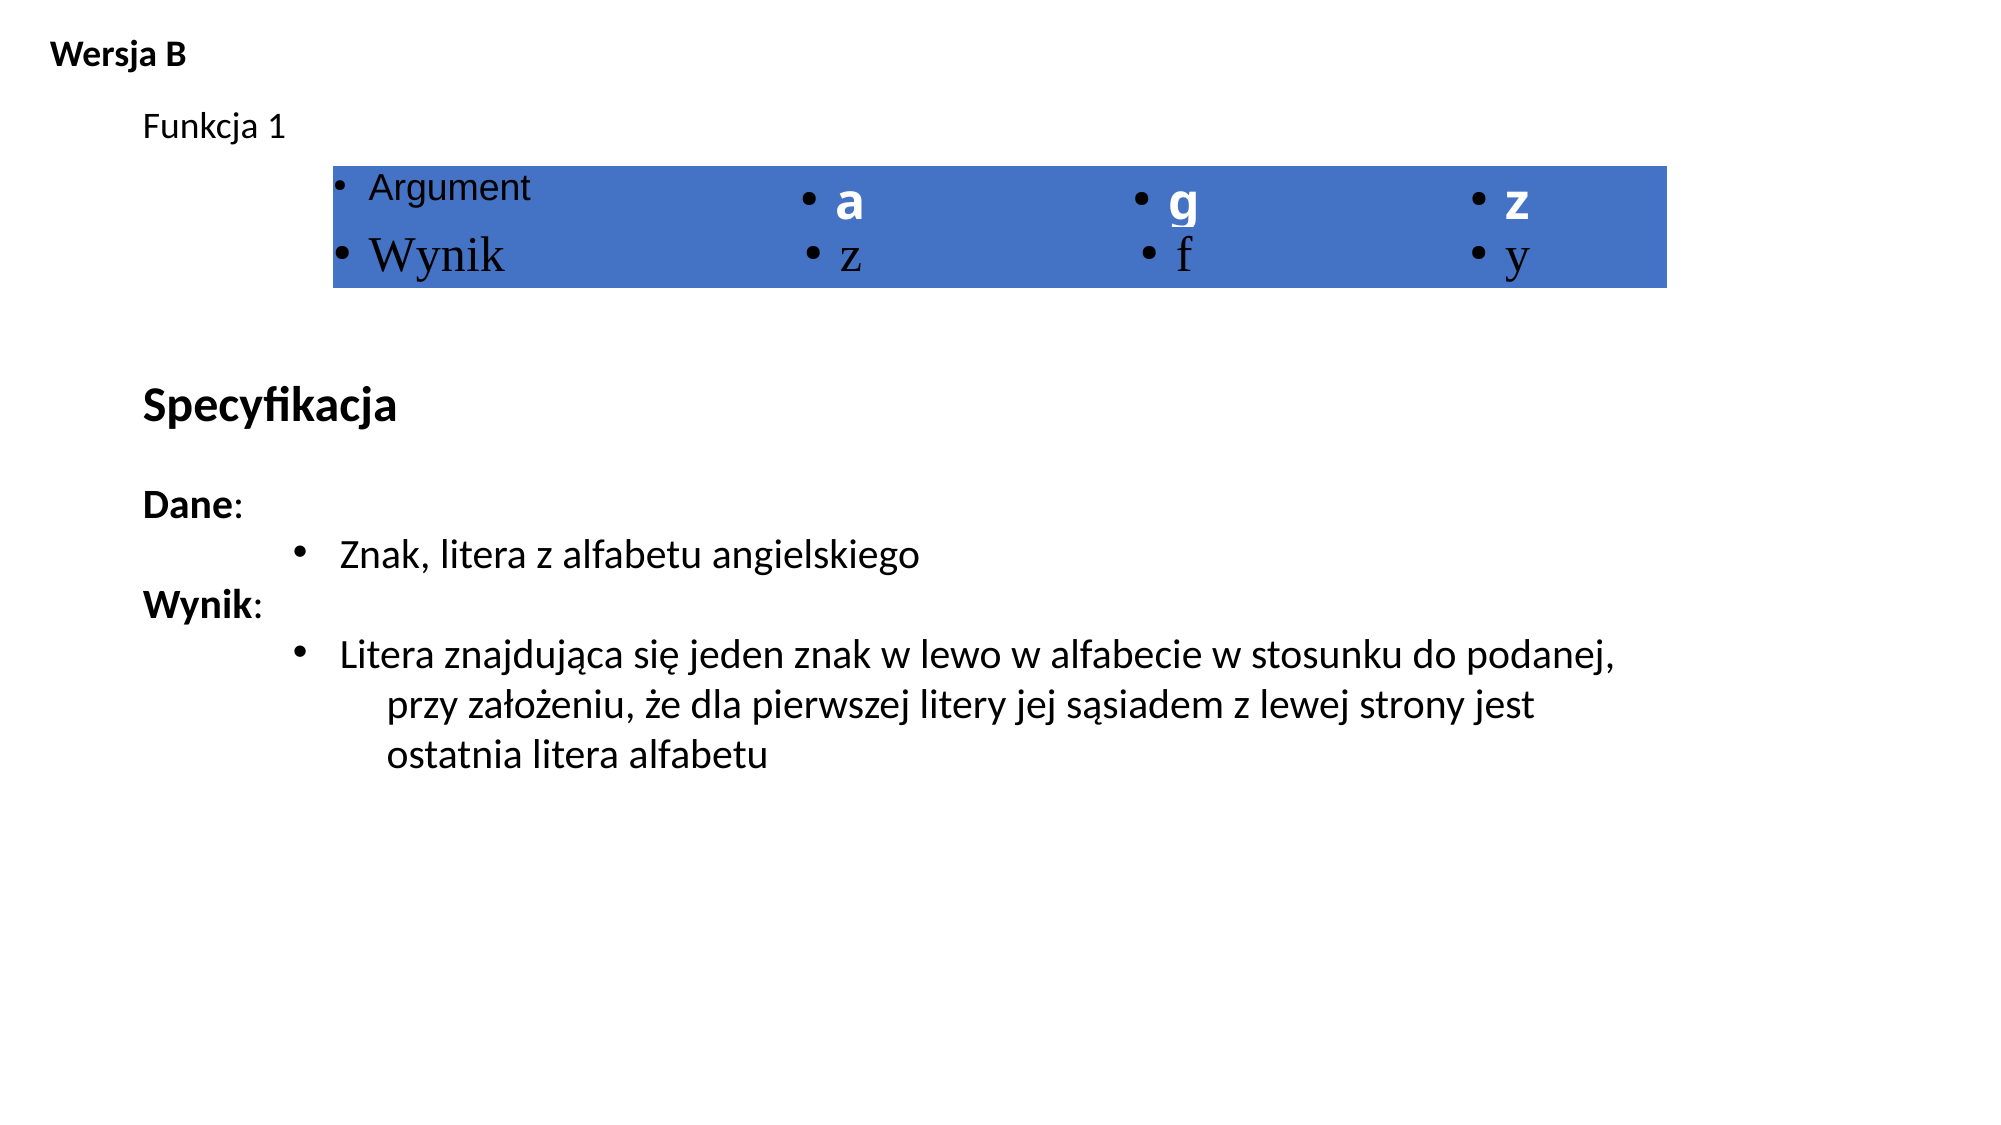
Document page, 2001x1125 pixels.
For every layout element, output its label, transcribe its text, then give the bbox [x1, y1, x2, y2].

table_header g [1178, 197, 1189, 214]
table_cell z [667, 227, 1000, 288]
table_cell f [1000, 227, 1333, 288]
text_box Specyfikacja Dane: Znak, litera z alfabetu angielskiego Wynik: Litera znajdująca się jeden znak w lewo w alfabecie w stosunku do podanej, przy założeniu, że dla pierwszej litery jej sąsiadem z lewej strony jest ostatnia litera alfabetu [127, 364, 1667, 789]
table_cell y [1333, 227, 1667, 288]
table_cell Wynik [333, 227, 667, 288]
table_header g [1000, 166, 1333, 227]
text_box Wersja B [34, 21, 204, 83]
table_header z [1333, 166, 1667, 227]
table_header Argument [333, 166, 667, 227]
text_box Funkcja 1 [127, 94, 394, 155]
table_header a [667, 166, 1000, 227]
